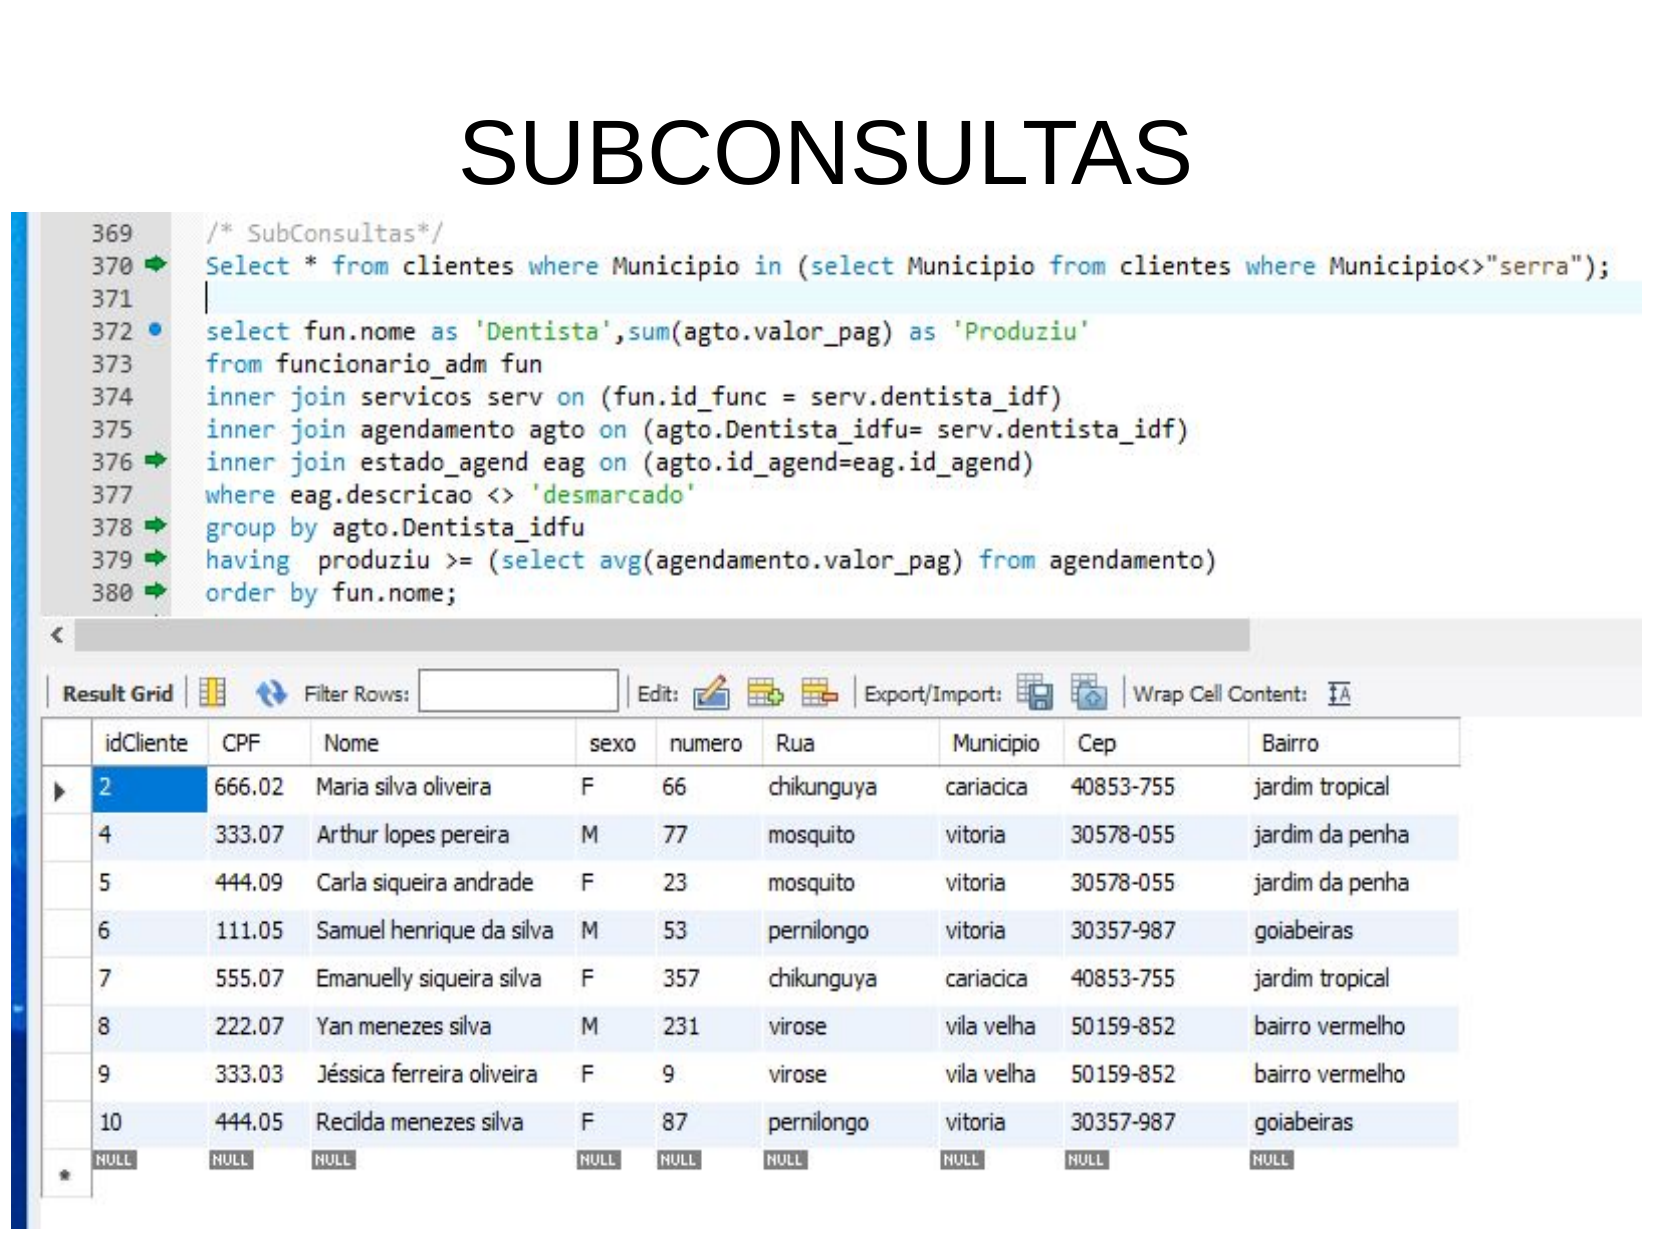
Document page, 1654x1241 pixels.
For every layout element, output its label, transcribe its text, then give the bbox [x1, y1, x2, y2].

title SUBCONSULTAS [82, 49, 1571, 212]
picture [11, 212, 1642, 1229]
